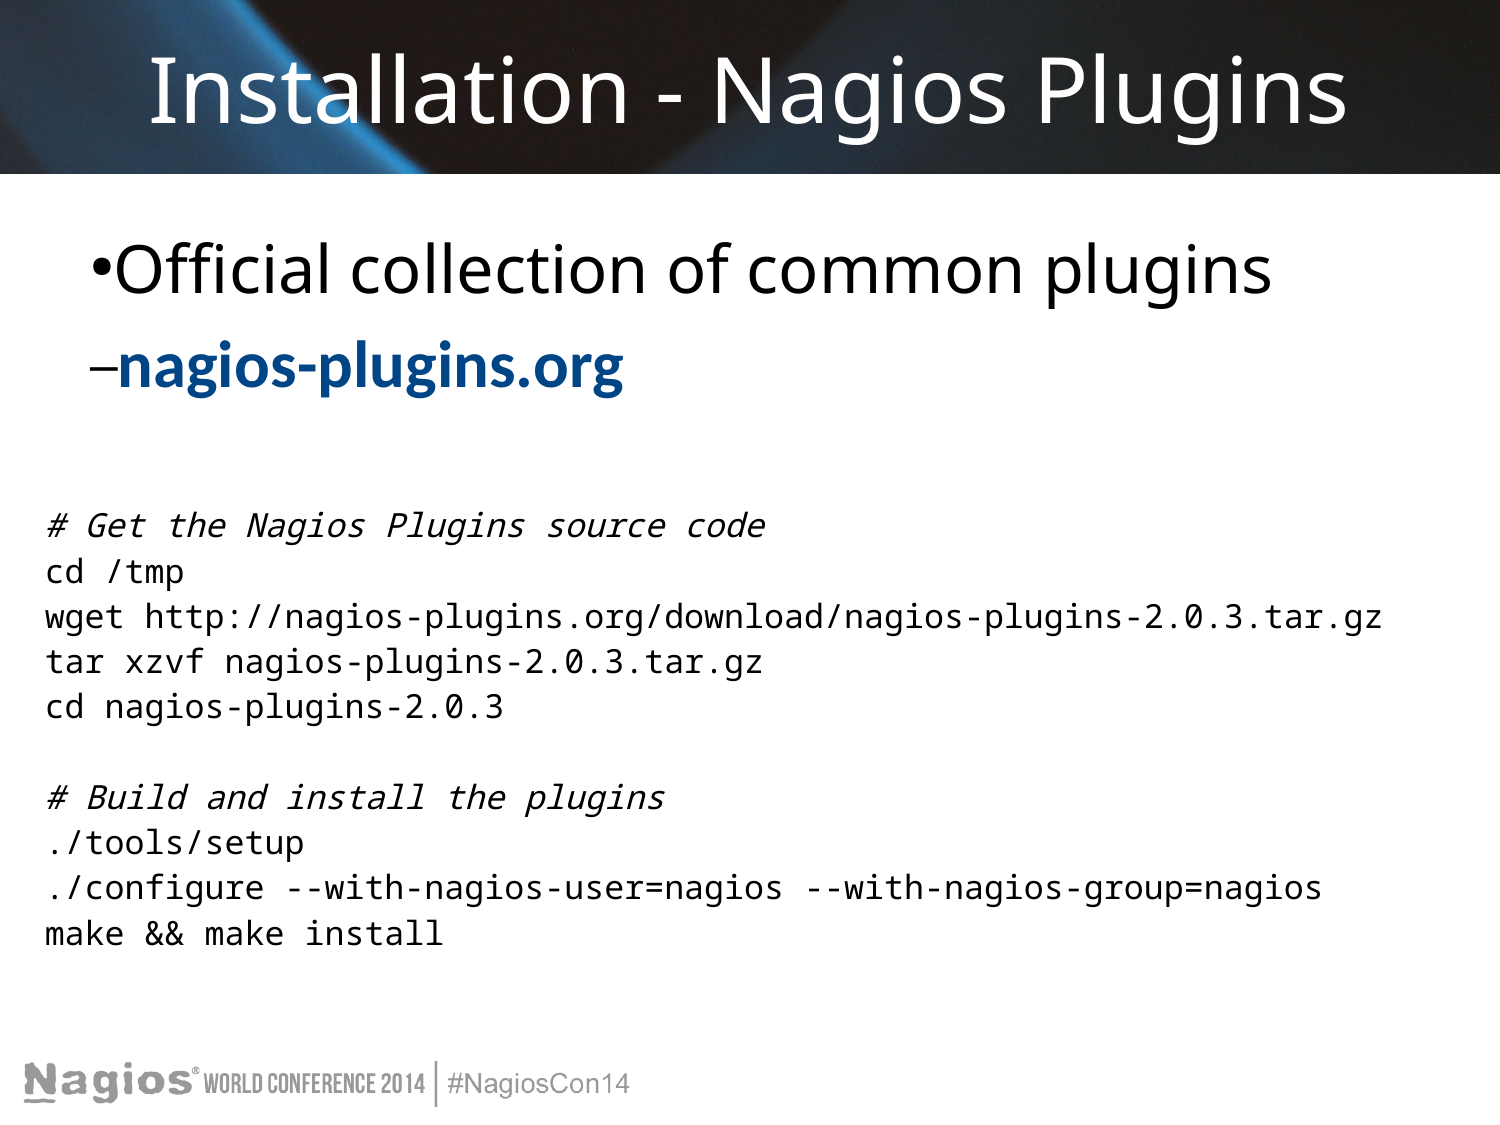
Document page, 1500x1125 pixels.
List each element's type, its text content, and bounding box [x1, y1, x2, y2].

list Official collection of common plugins nagios-plugins.org [75, 215, 1426, 958]
title Installation - Nagios Plugins [75, 0, 1426, 174]
text_box # Get the Nagios Plugins source code cd /tmp wget http://nagios-plugins.org/download/nagios-plugins-2.0.3.tar.gz tar xzvf nagios-plugins-2.0.3.tar.gz cd nagios-plugins-2.0.3 # Build and install the plugins ./tools/setup ./configure --with-nagios-user=nagios --with-nagios-group=nagios make && make install [30, 495, 1471, 973]
